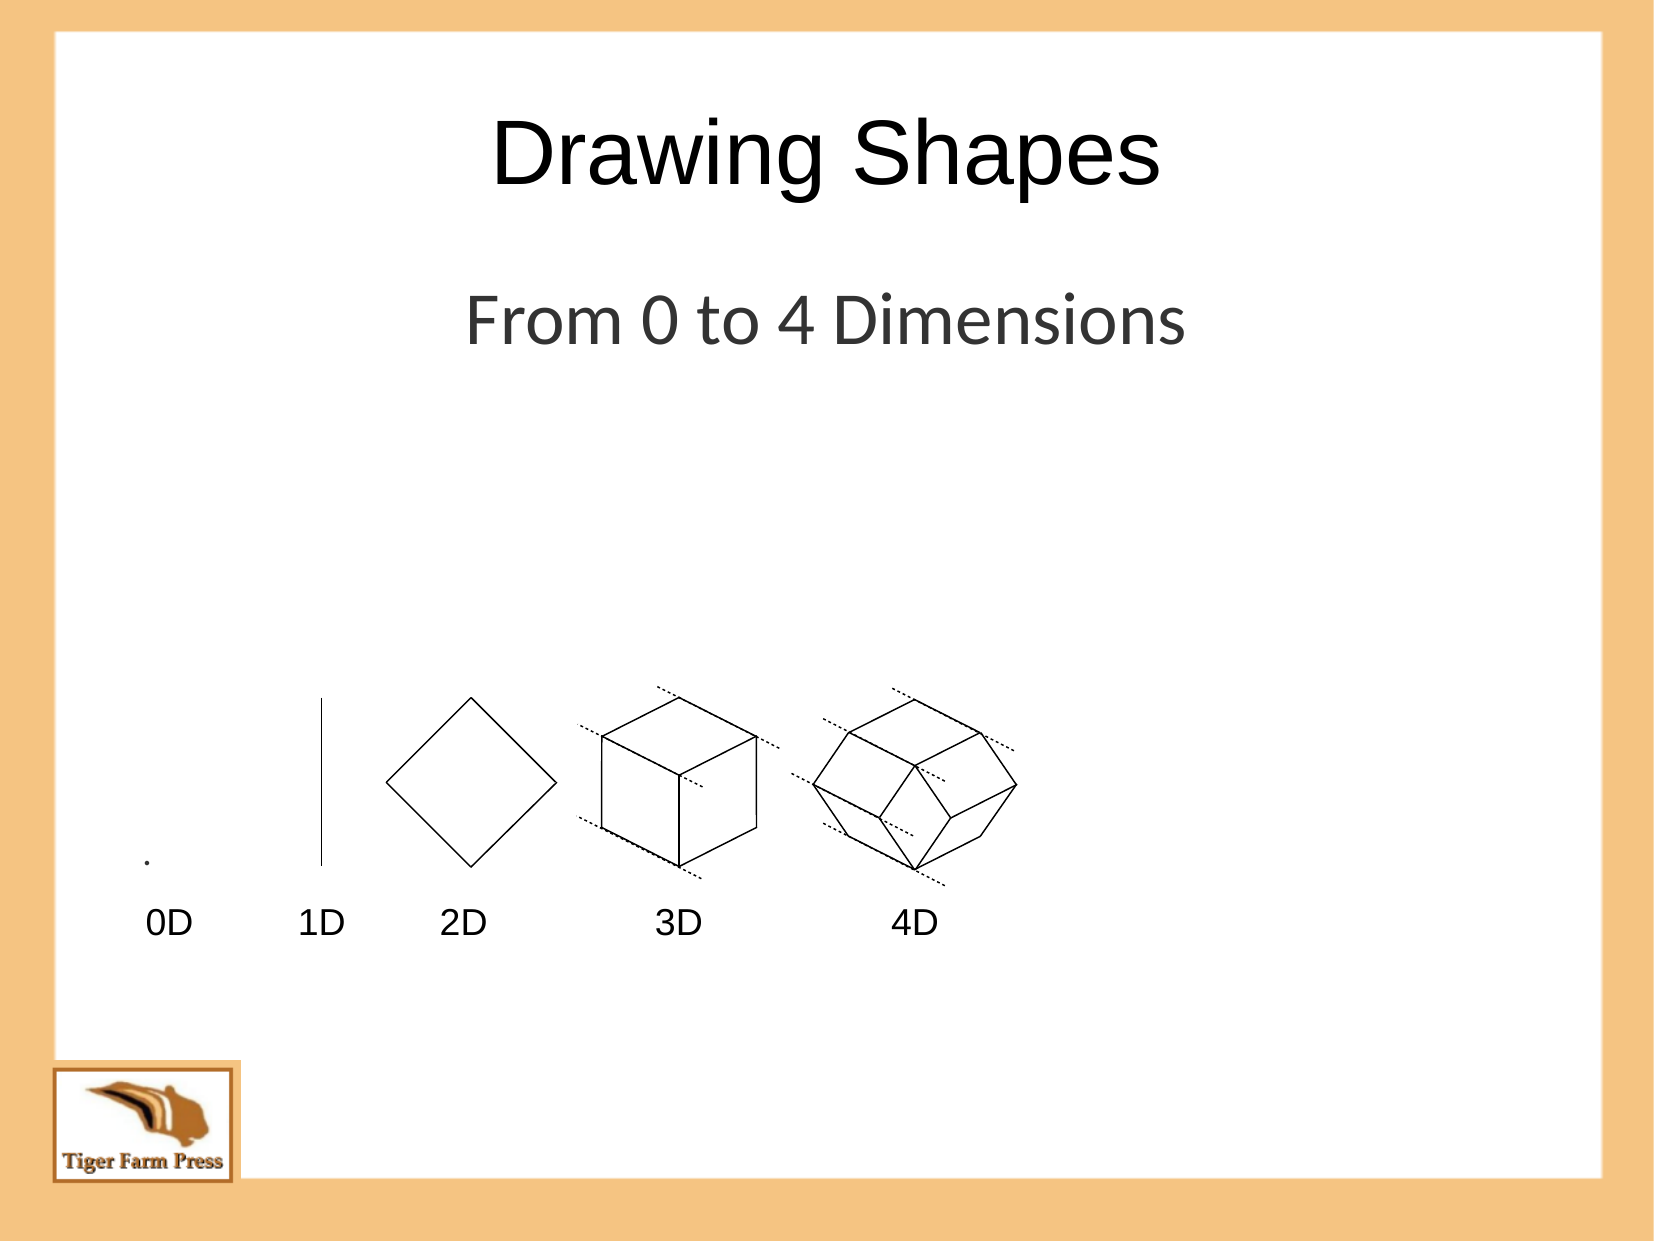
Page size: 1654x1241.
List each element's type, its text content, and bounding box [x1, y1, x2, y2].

list From 0 to 4 Dimensions . 0D 1D 2D 3D 4D [82, 290, 1571, 1109]
picture [0, 0, 1654, 1241]
title Drawing Shapes [82, 49, 1571, 257]
